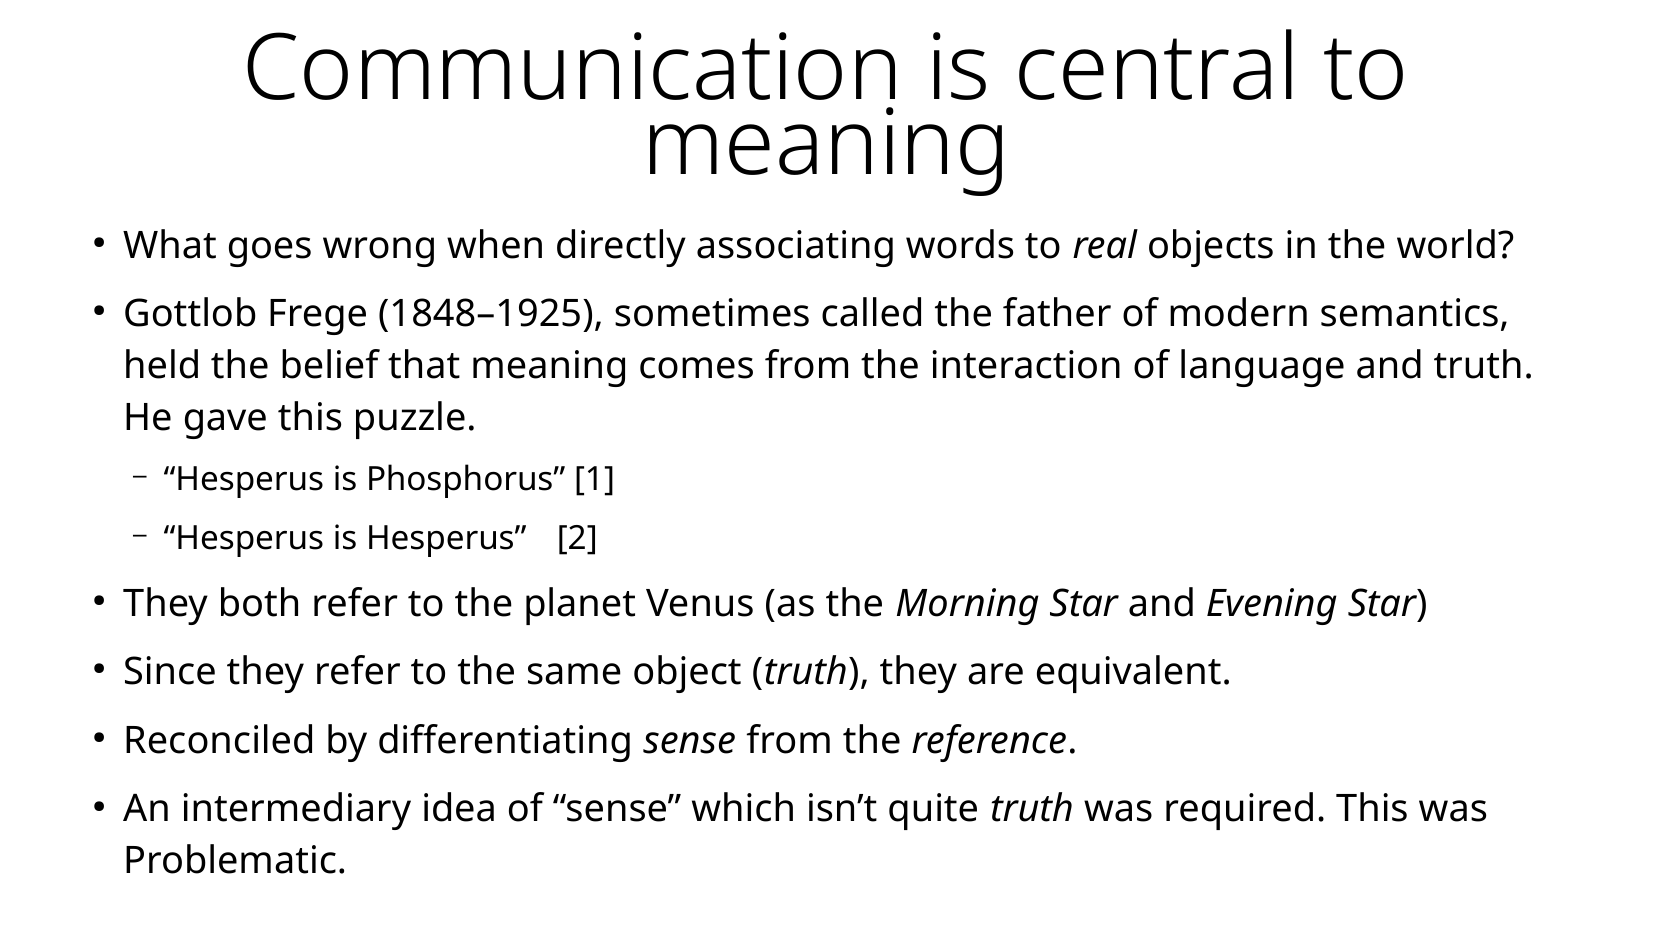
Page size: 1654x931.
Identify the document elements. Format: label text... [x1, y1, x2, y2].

title Communication is central to meaning [82, 37, 1571, 193]
list What goes wrong when directly associating words to real objects in the world? Gottlob Frege (1848–1925), sometimes called the father of modern semantics, held the belief that meaning comes from the interaction of language and truth. He gave this puzzle. “Hesperus is Phosphorus” [1] “Hesperus is Hesperus” [2] They both refer to the planet Venus (as the Morning Star and Evening Star) Since they refer to the same object (truth), they are equivalent. Reconciled by differentiating sense from the reference. An intermediary idea of “sense” which isn’t quite truth was required. This was Problematic. [82, 217, 1571, 901]
